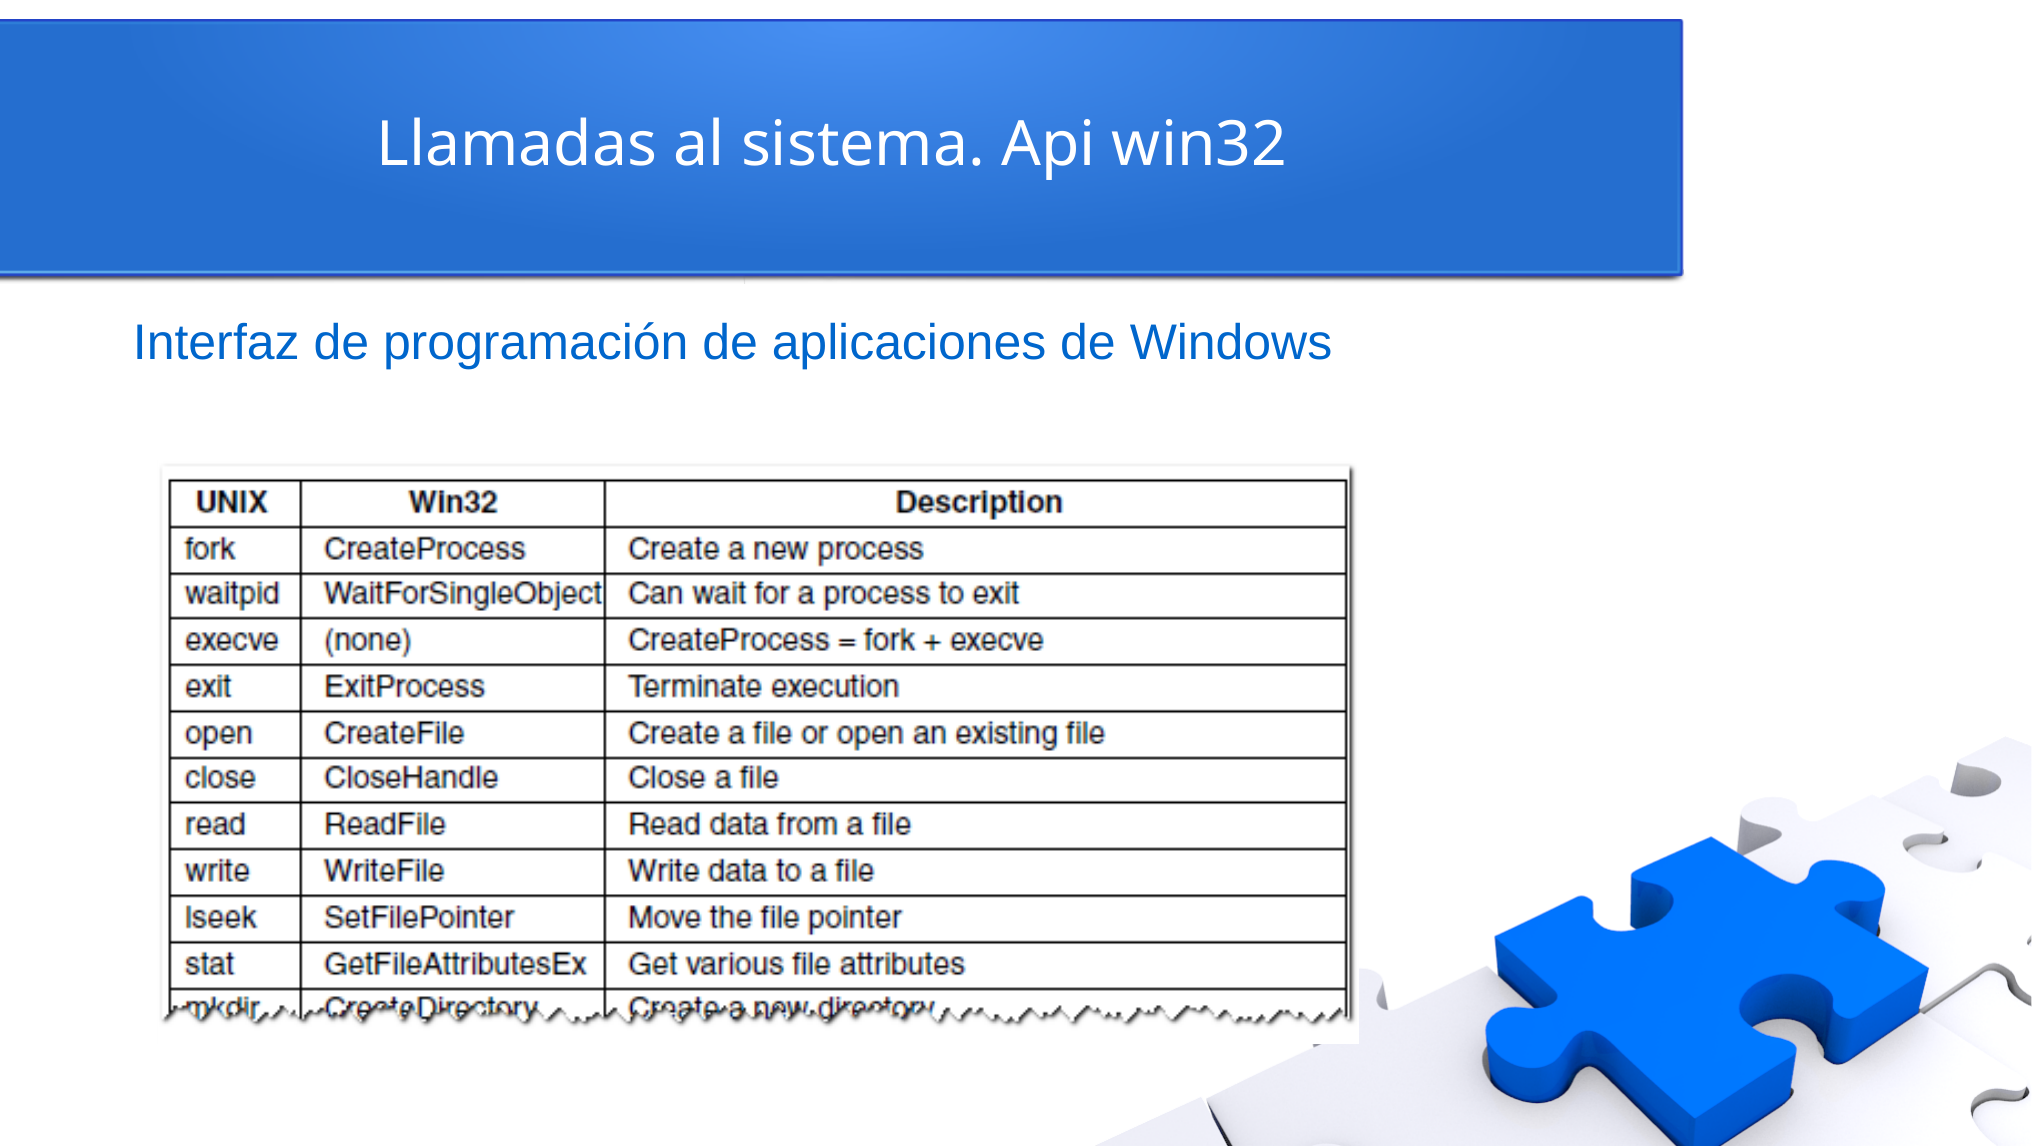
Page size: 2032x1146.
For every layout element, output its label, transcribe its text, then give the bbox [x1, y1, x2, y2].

text_box Interfaz de programación de aplicaciones de Windows [118, 307, 1607, 449]
picture [156, 460, 2032, 1146]
picture [0, 19, 1689, 284]
title Llamadas al sistema. Api win32 [0, 45, 1666, 237]
